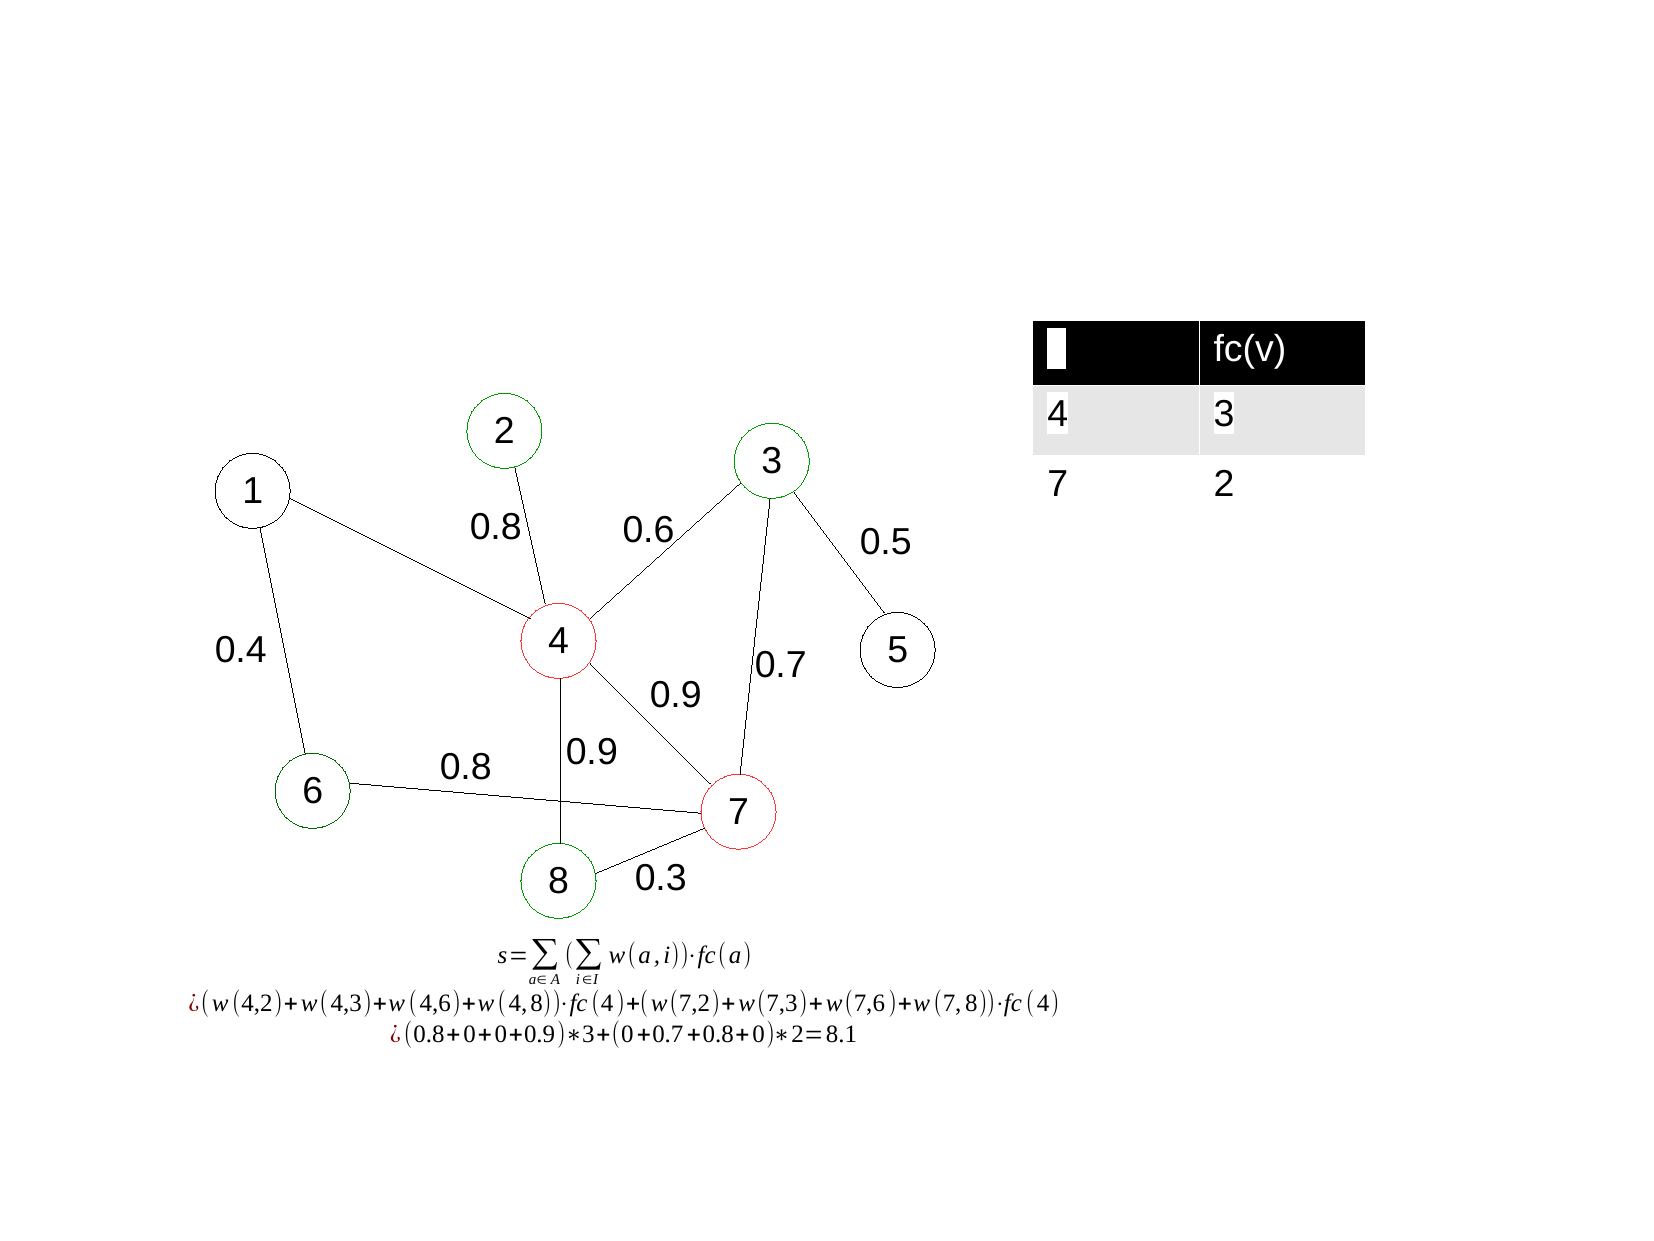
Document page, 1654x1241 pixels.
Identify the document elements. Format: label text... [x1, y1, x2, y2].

text_box 0.3 [620, 849, 711, 906]
table_header v [1033, 321, 1199, 385]
text_box 6 [275, 753, 351, 829]
table_header fc(v) [1200, 321, 1365, 385]
text_box 8 [520, 843, 597, 919]
text_box 0.6 [607, 500, 698, 558]
text_box 0.9 [550, 723, 641, 781]
text_box 0.8 [425, 738, 516, 796]
table_cell 4 [1033, 386, 1199, 455]
table_cell 7 [1033, 456, 1199, 525]
chart [182, 936, 1066, 1051]
text_box 0.4 [200, 621, 291, 679]
text_box 5 [860, 612, 936, 688]
text_box 3 [734, 423, 810, 499]
text_box 0.8 [455, 498, 546, 556]
table_cell 3 [1200, 386, 1365, 455]
text_box 2 [466, 393, 542, 469]
table_cell 2 [1200, 456, 1365, 525]
text_box 0.7 [740, 636, 831, 694]
text_box 7 [700, 774, 777, 850]
text_box 4 [520, 603, 597, 679]
text_box 0.5 [845, 513, 936, 571]
text_box 1 [215, 453, 291, 529]
text_box 0.9 [635, 666, 726, 724]
